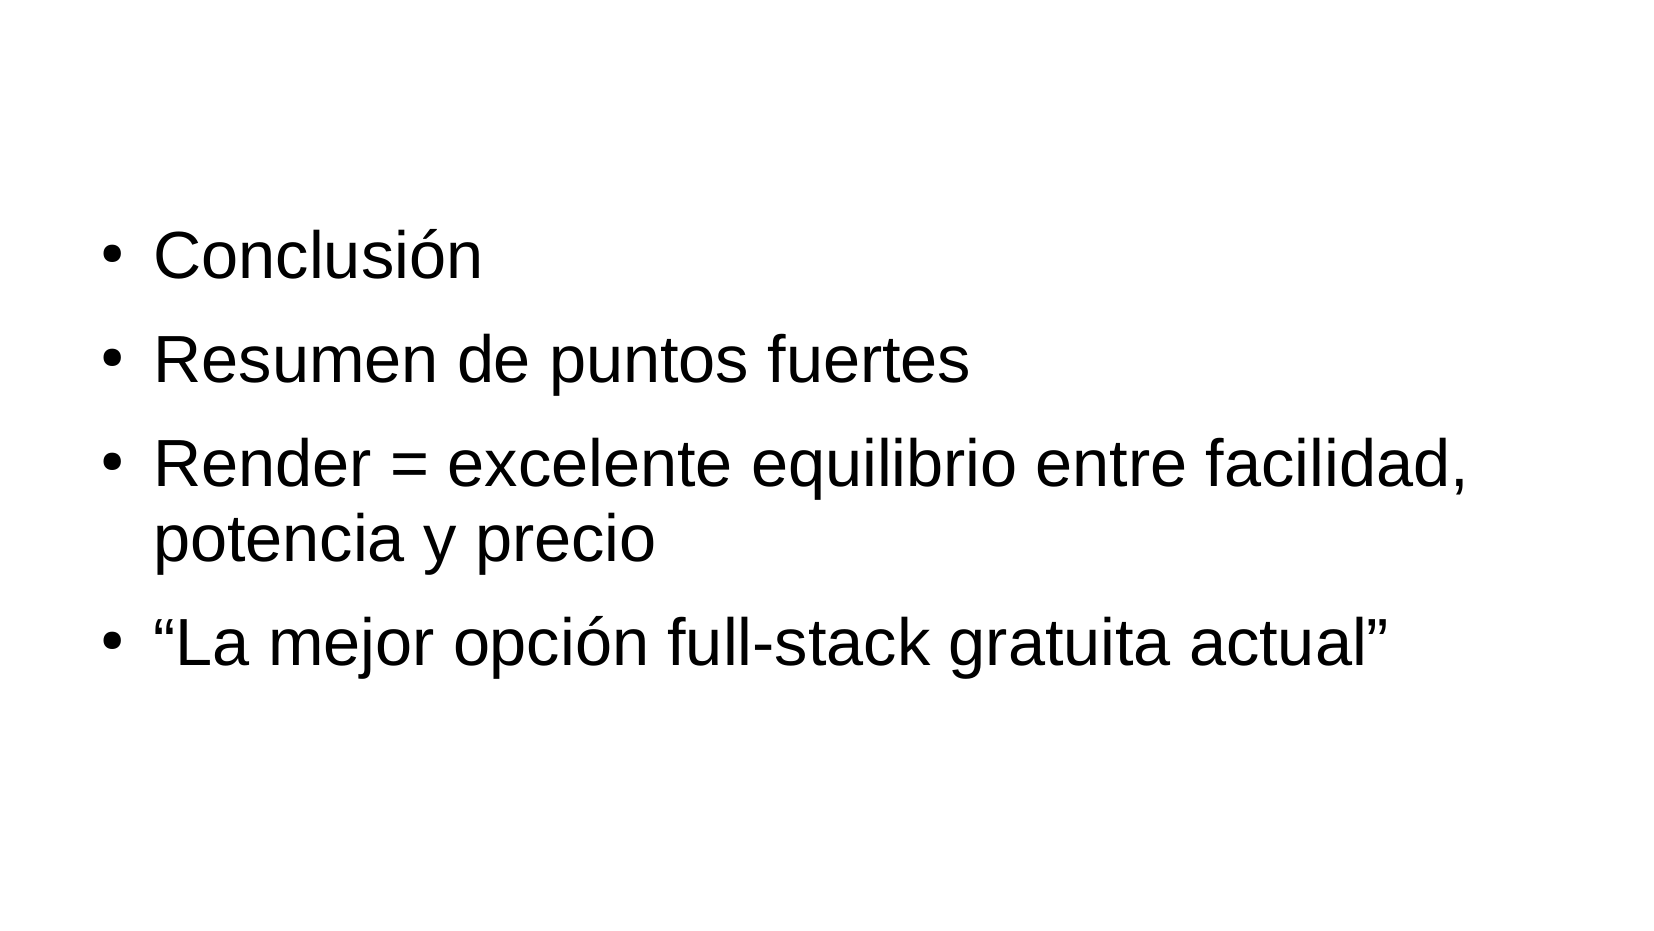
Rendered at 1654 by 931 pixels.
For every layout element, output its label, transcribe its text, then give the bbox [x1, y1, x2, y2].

list Conclusión Resumen de puntos fuertes Render = excelente equilibrio entre facilidad, potencia y precio “La mejor opción full-stack gratuita actual” [82, 217, 1571, 758]
